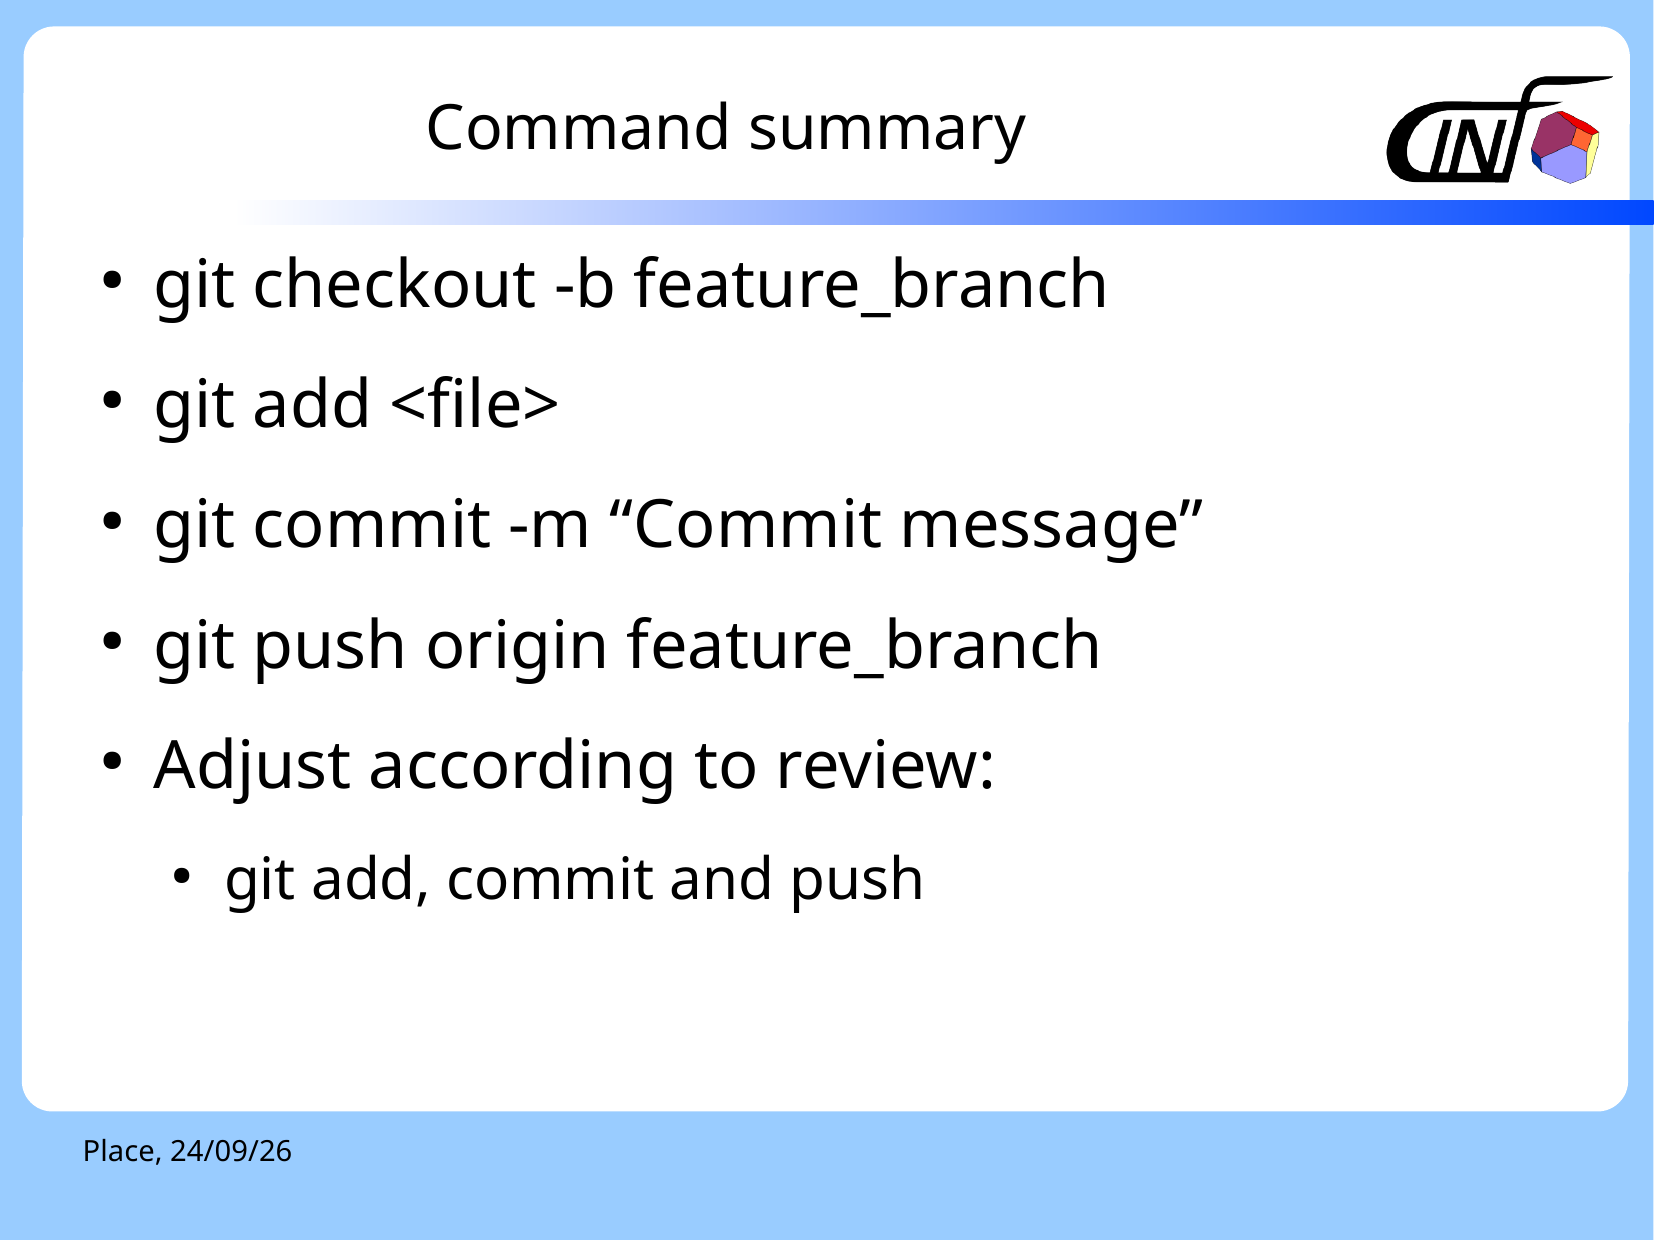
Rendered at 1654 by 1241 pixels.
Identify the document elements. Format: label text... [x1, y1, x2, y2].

list git checkout -b feature_branch git add <file> git commit -m “Commit message” git push origin feature_branch Adjust according to review: git add, commit and push [82, 236, 1571, 1055]
title Command summary [82, 49, 1371, 201]
picture [1386, 76, 1613, 184]
